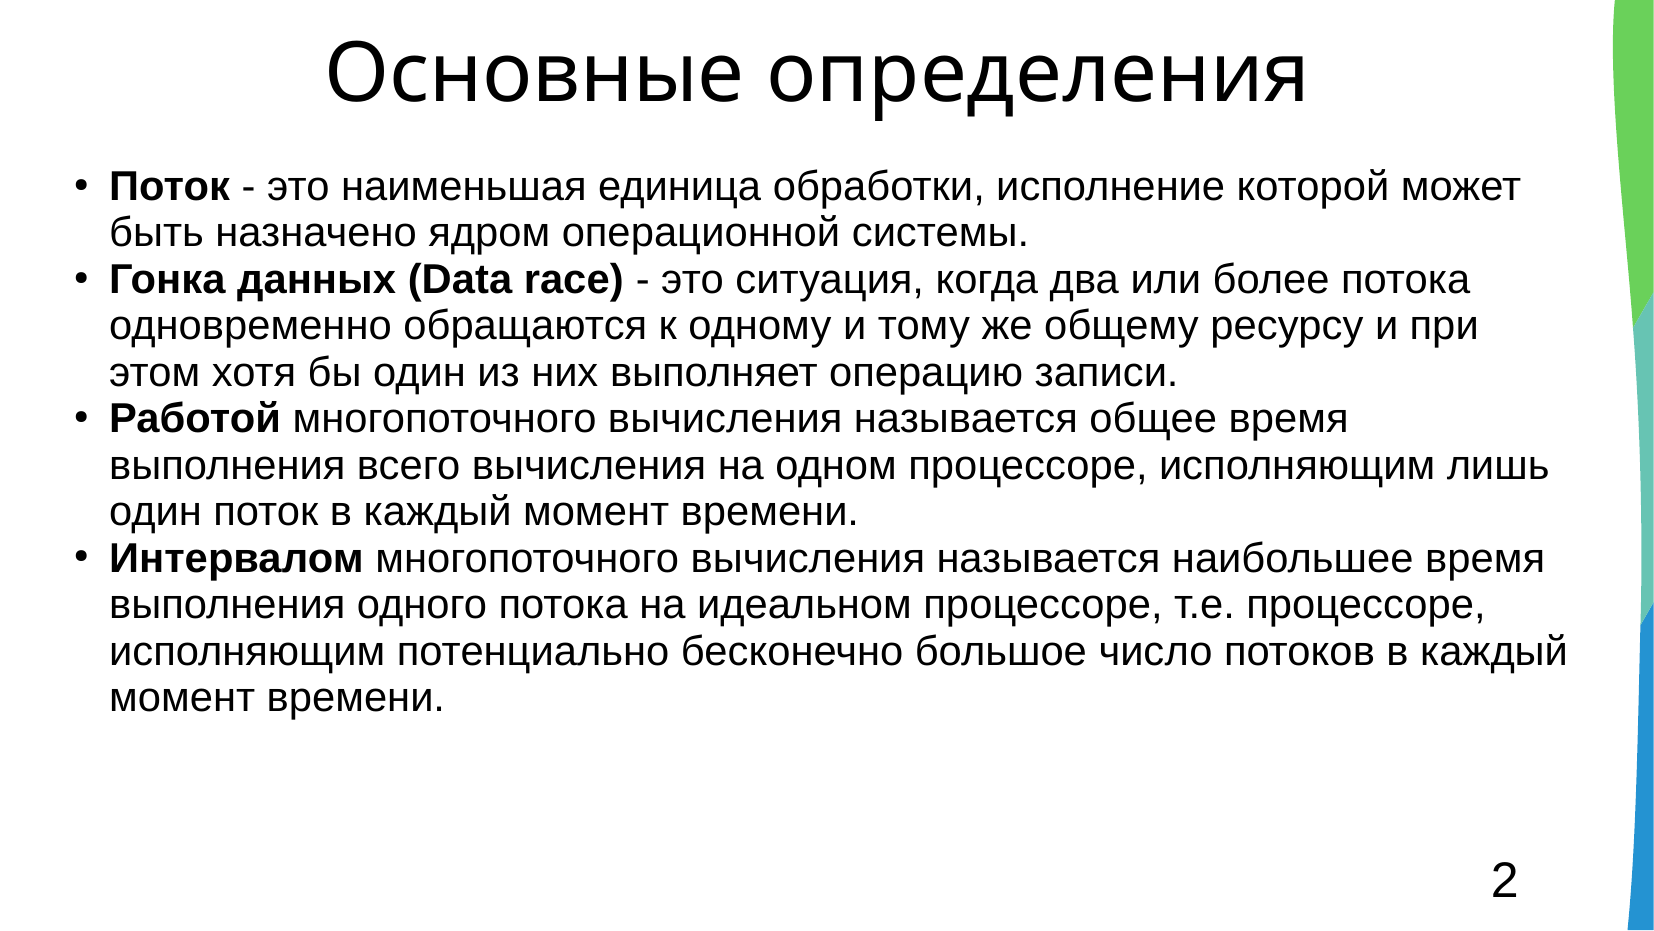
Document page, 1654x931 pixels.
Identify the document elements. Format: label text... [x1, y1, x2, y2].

text_box <number> [1476, 845, 1654, 916]
title Основные определения [104, 6, 1530, 99]
text_box Поток - это наименьшая единица обработки, исполнение которой может быть назначено ядром операционной системы. Гонка данных (Data race) - это ситуация, когда два или более потока одновременно обращаются к одному и тому же общему ресурсу и при этом хотя бы один из них выполняет операцию записи. Работой многопоточного вычисления называется общее время выполнения всего вычисления на одном процессоре, исполняющим лишь один поток в каждый момент времени. Интервалом многопоточного вычисления называется наибольшее время выполнения одного потока на идеальном процессоре, т.е. процессоре, исполняющим потенциально бесконечно большое число потоков в каждый момент времени. [59, 99, 1595, 895]
